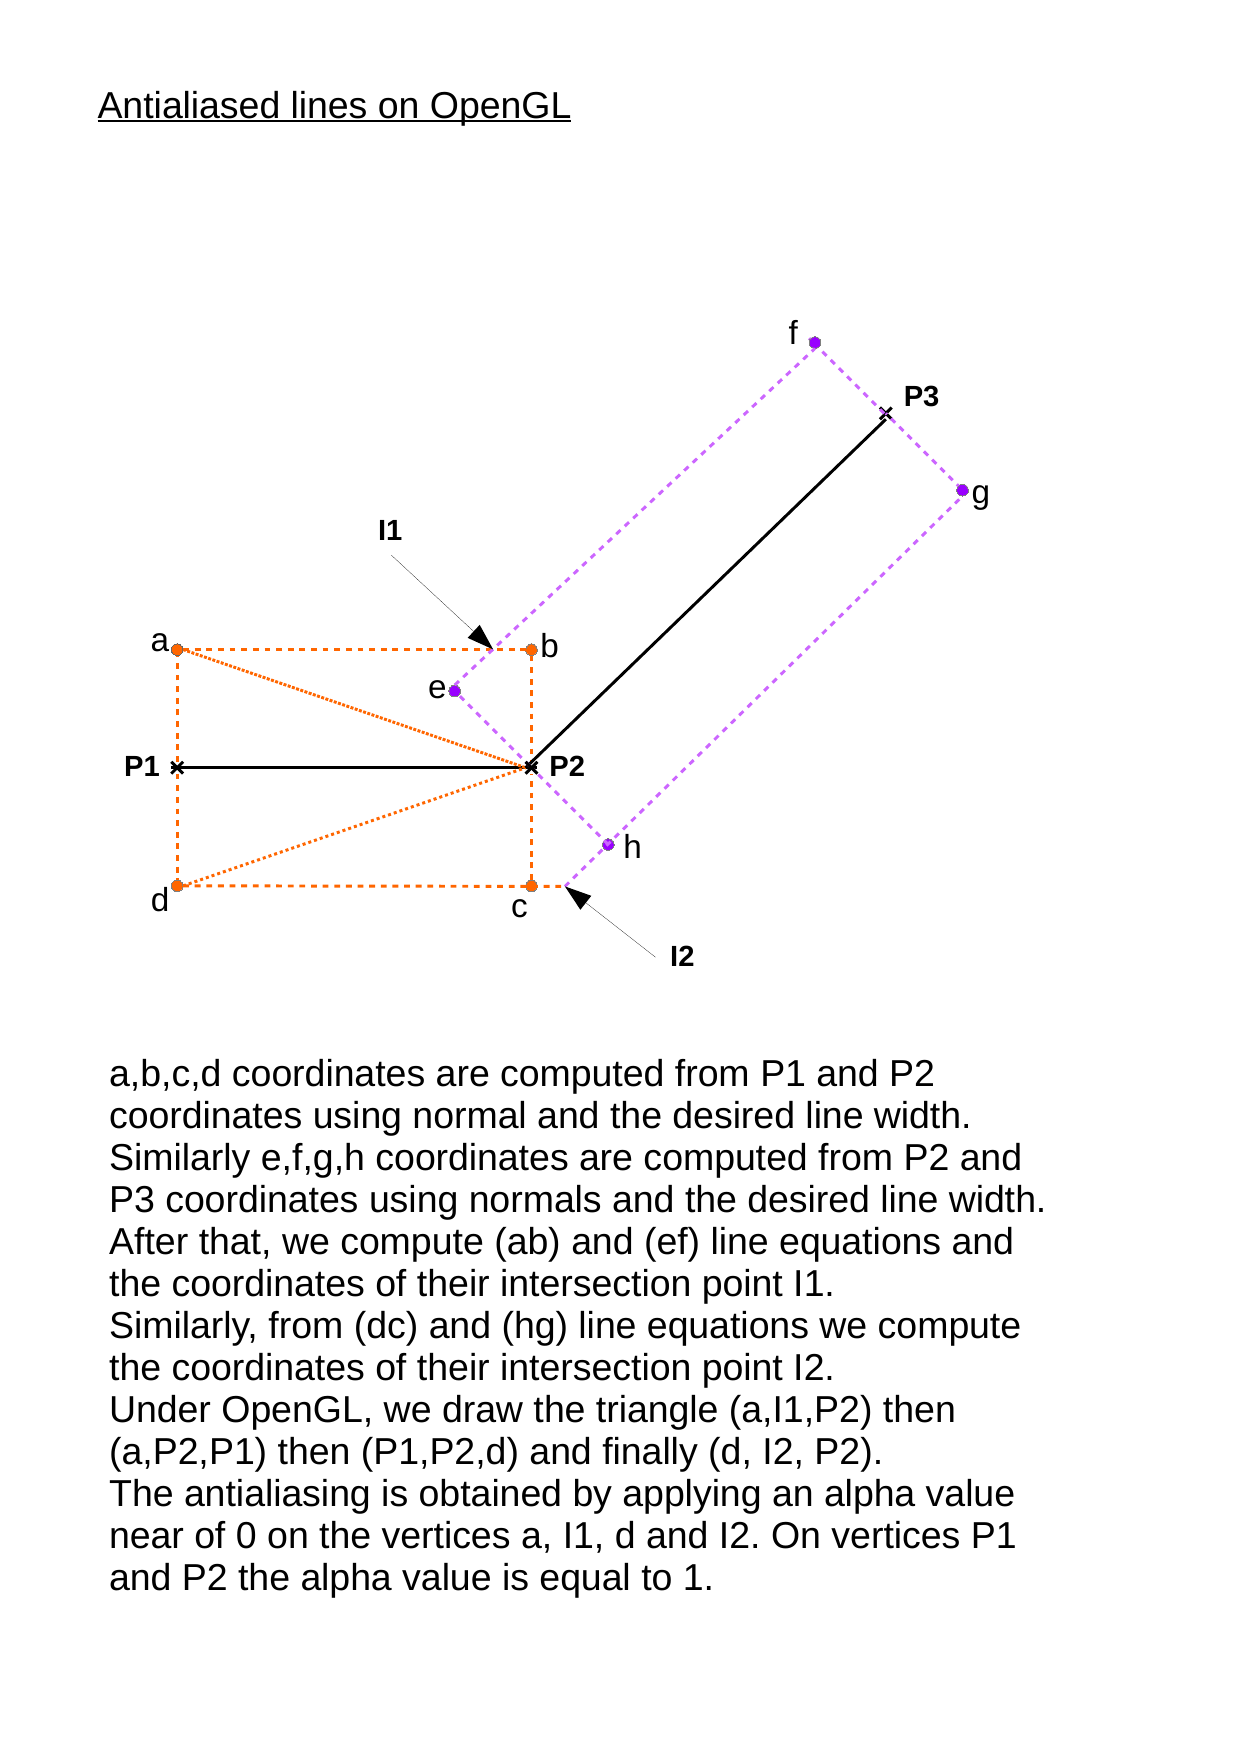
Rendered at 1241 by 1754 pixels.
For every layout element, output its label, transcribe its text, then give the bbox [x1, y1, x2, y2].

text_box g [956, 466, 1006, 525]
text_box [602, 842, 608, 851]
text_box I1 [363, 506, 420, 556]
text_box a,b,c,d coordinates are computed from P1 and P2 coordinates using normal and the desired line width. Similarly e,f,g,h coordinates are computed from P2 and P3 coordinates using normals and the desired line width. After that, we compute (ab) and (ef) line equations and the coordinates of their intersection point I1. Similarly, from (dc) and (hg) line equations we compute the coordinates of their intersection point I2. Under OpenGL, we draw the triangle (a,I1,P2) then (a,P2,P1) then (P1,P2,d) and finally (d, I2, P2). The antialiasing is obtained by applying an alpha value near of 0 on the vertices a, I1, d and I2. On vertices P1 and P2 the alpha value is equal to 1. [94, 1045, 1087, 1607]
text_box b [525, 620, 574, 679]
text_box P3 [888, 372, 957, 427]
text_box d [136, 874, 185, 933]
text_box Antialiased lines on OpenGL [82, 76, 587, 134]
text_box P1 [109, 742, 178, 798]
text_box e [413, 661, 462, 720]
text_box h [608, 820, 657, 879]
text_box a [135, 614, 184, 673]
text_box P2 [534, 742, 603, 797]
text_box f [773, 307, 822, 366]
text_box I2 [655, 933, 724, 982]
text_box c [496, 879, 545, 938]
